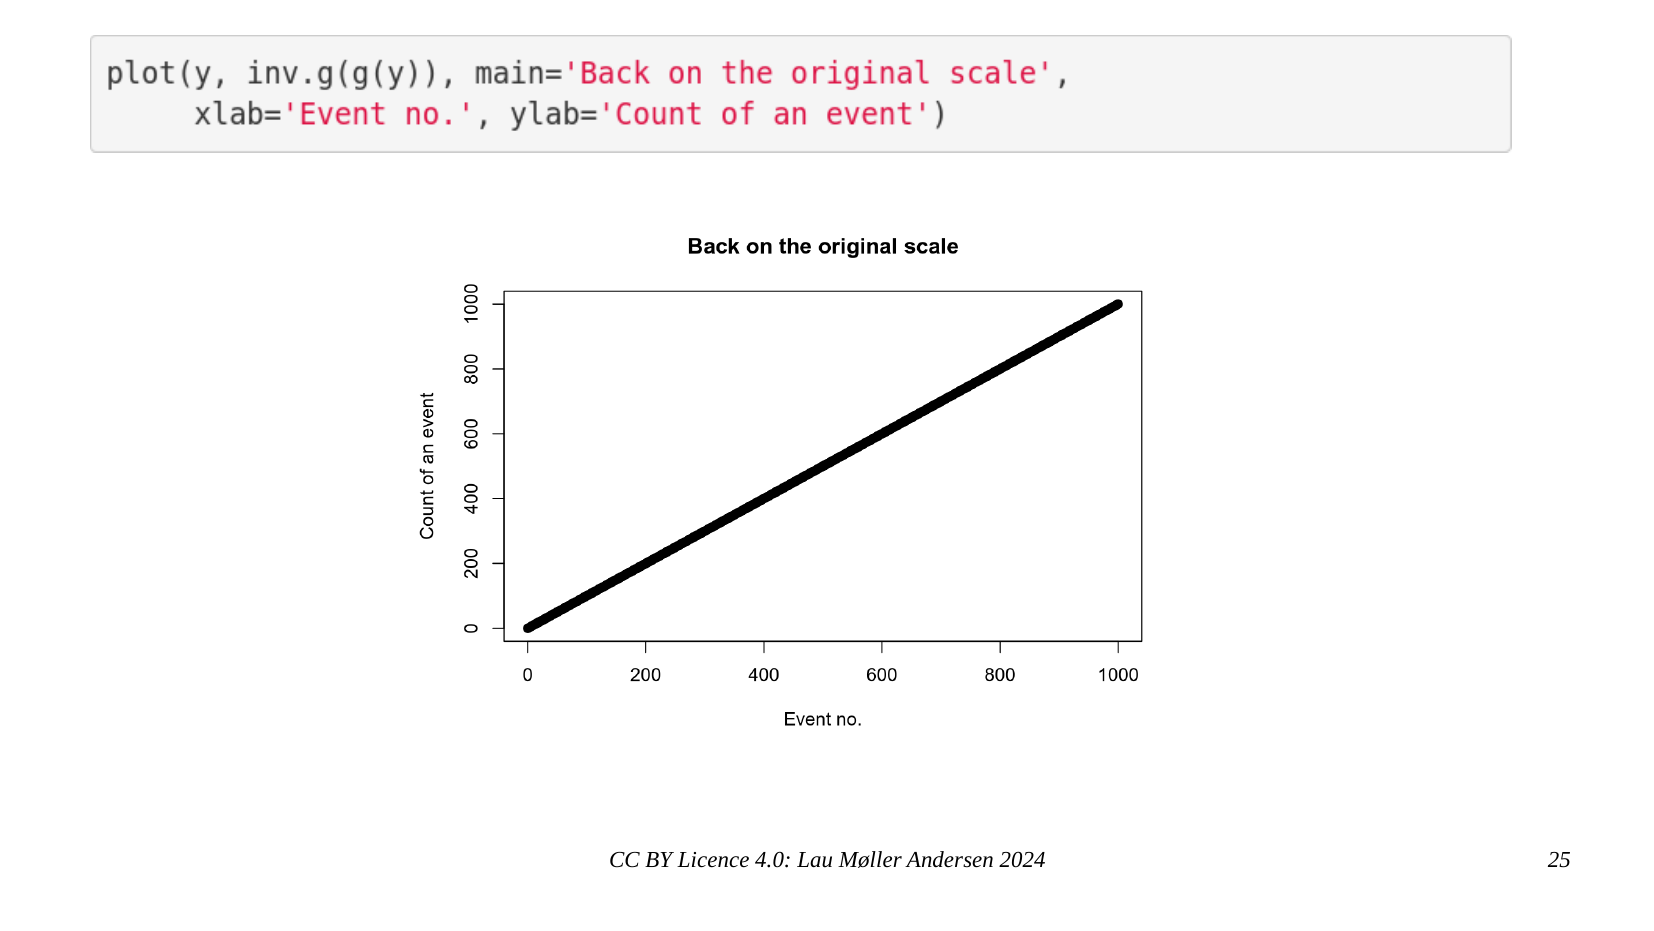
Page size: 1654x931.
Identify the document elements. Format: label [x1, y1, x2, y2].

picture [413, 200, 1188, 754]
picture [90, 35, 1512, 153]
